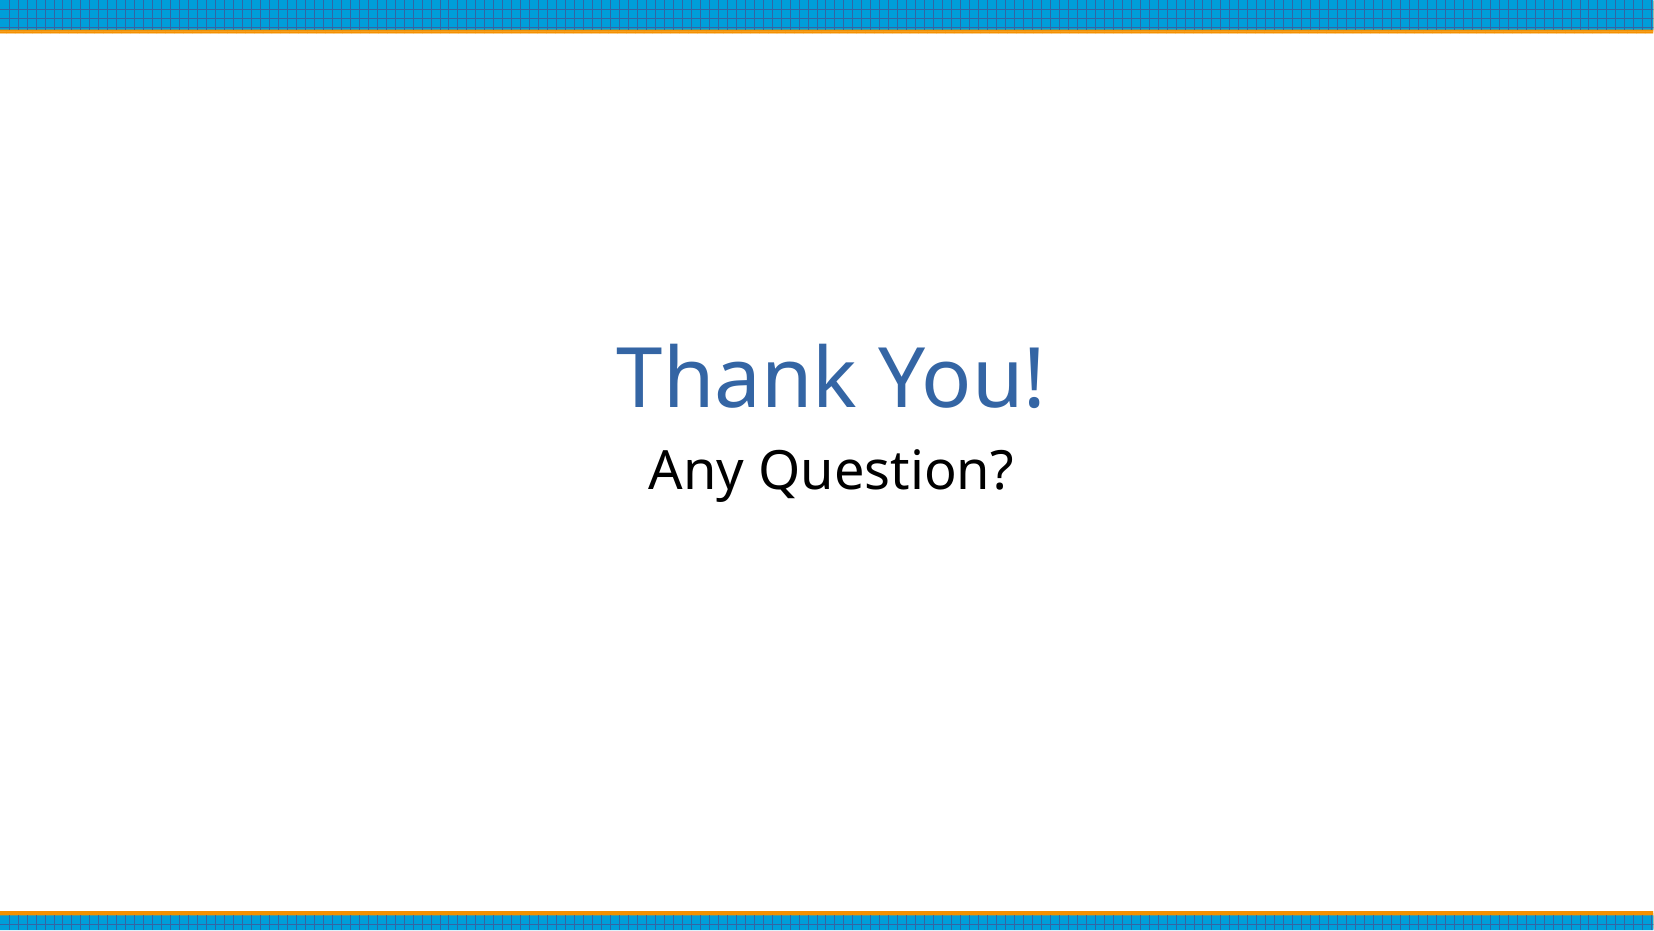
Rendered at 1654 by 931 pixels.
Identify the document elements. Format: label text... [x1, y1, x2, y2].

text_box Thank You! Any Question? [147, 264, 1516, 673]
